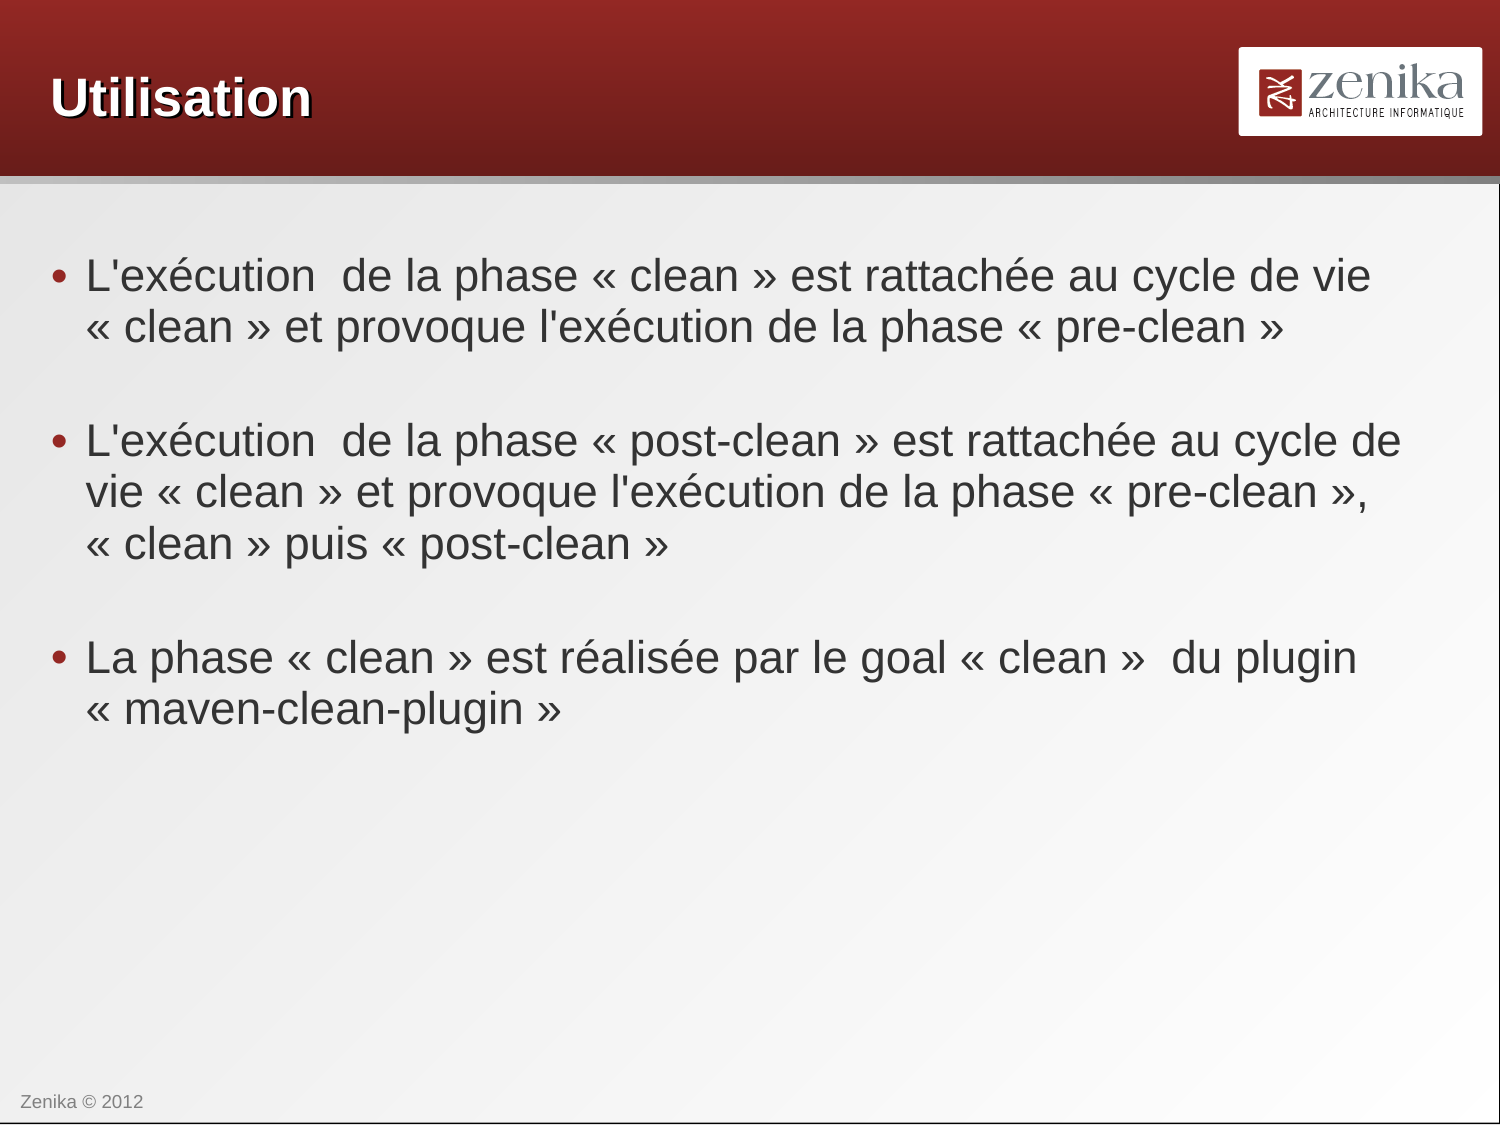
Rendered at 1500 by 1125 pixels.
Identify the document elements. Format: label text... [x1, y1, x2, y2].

picture [1257, 58, 1464, 125]
list L'exécution de la phase « clean » est rattachée au cycle de vie « clean » et provoque l'exécution de la phase « pre-clean » L'exécution de la phase « post-clean » est rattachée au cycle de vie « clean » et provoque l'exécution de la phase « pre-clean », « clean » puis « post-clean » La phase « clean » est réalisée par le goal « clean » du plugin « maven-clean-plugin » [50, 249, 1435, 1079]
title Utilisation [50, 15, 1206, 180]
